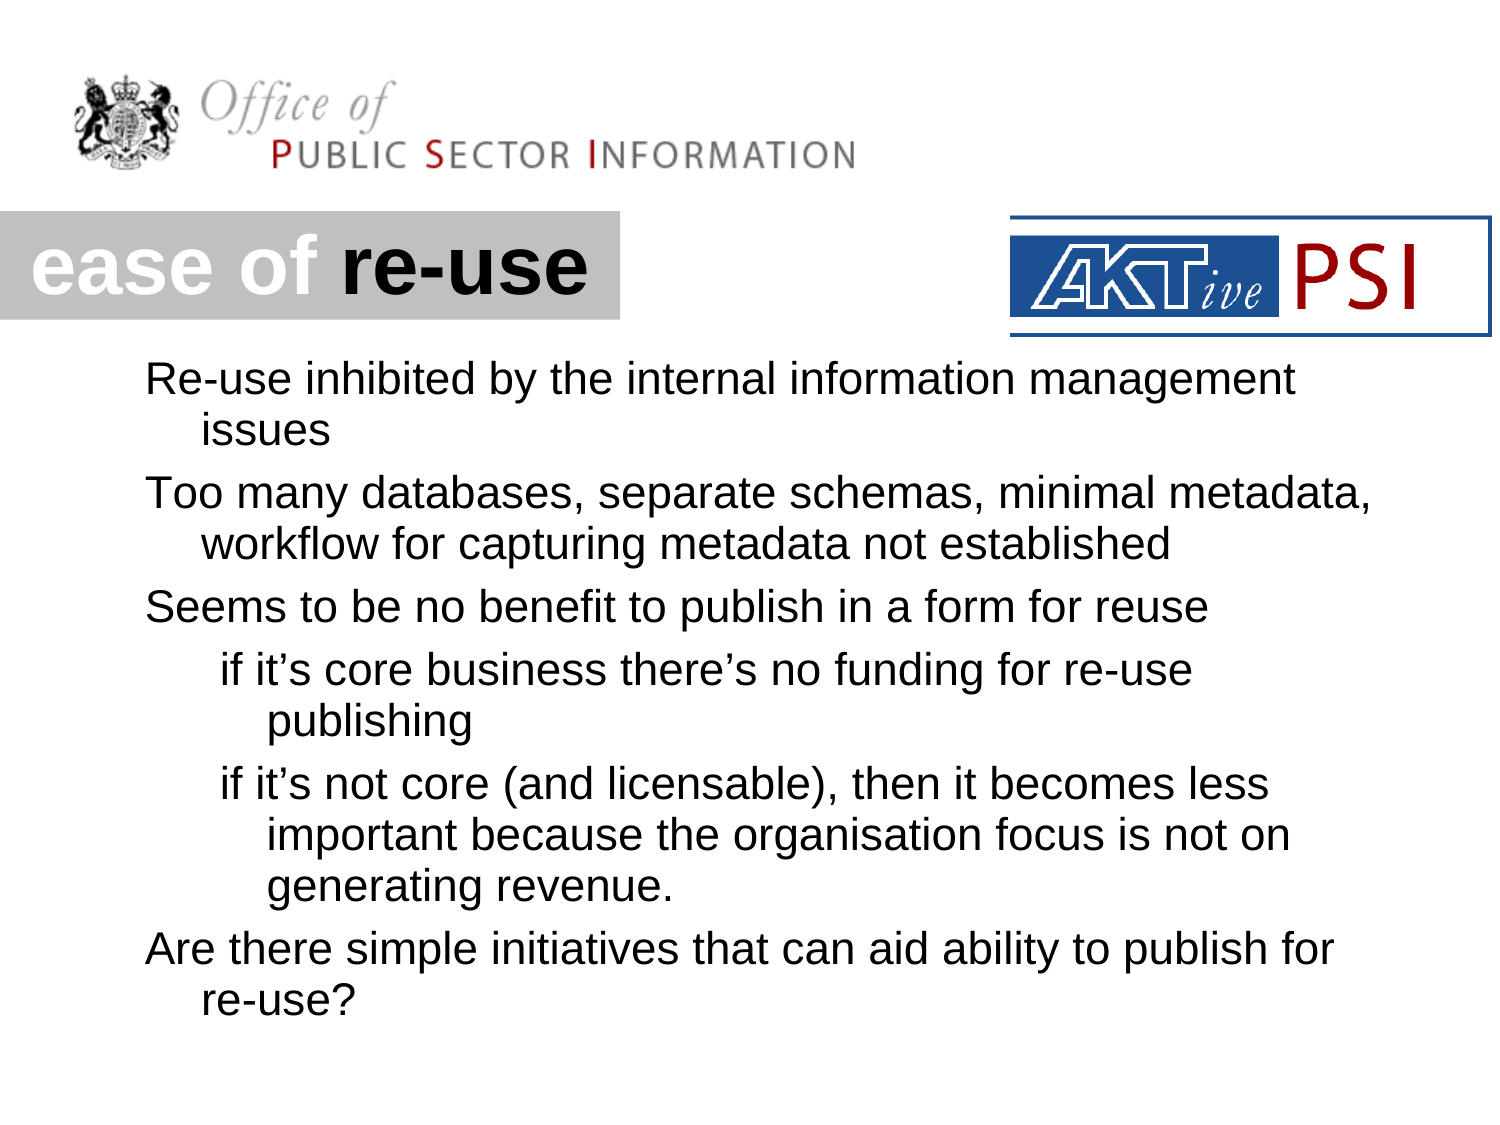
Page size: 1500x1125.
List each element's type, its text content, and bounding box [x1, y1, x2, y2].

picture [64, 66, 865, 181]
list Re-use inhibited by the internal information management issues Too many databases, separate schemas, minimal metadata, workflow for capturing metadata not established Seems to be no benefit to publish in a form for reuse if it’s core business there’s no funding for re-use publishing if it’s not core (and licensable), then it becomes less important because the organisation focus is not on generating revenue. Are there simple initiatives that can aid ability to publish for re-use? [129, 345, 1393, 1125]
text_box ease of re-use [0, 211, 621, 320]
picture [1003, 208, 1500, 340]
